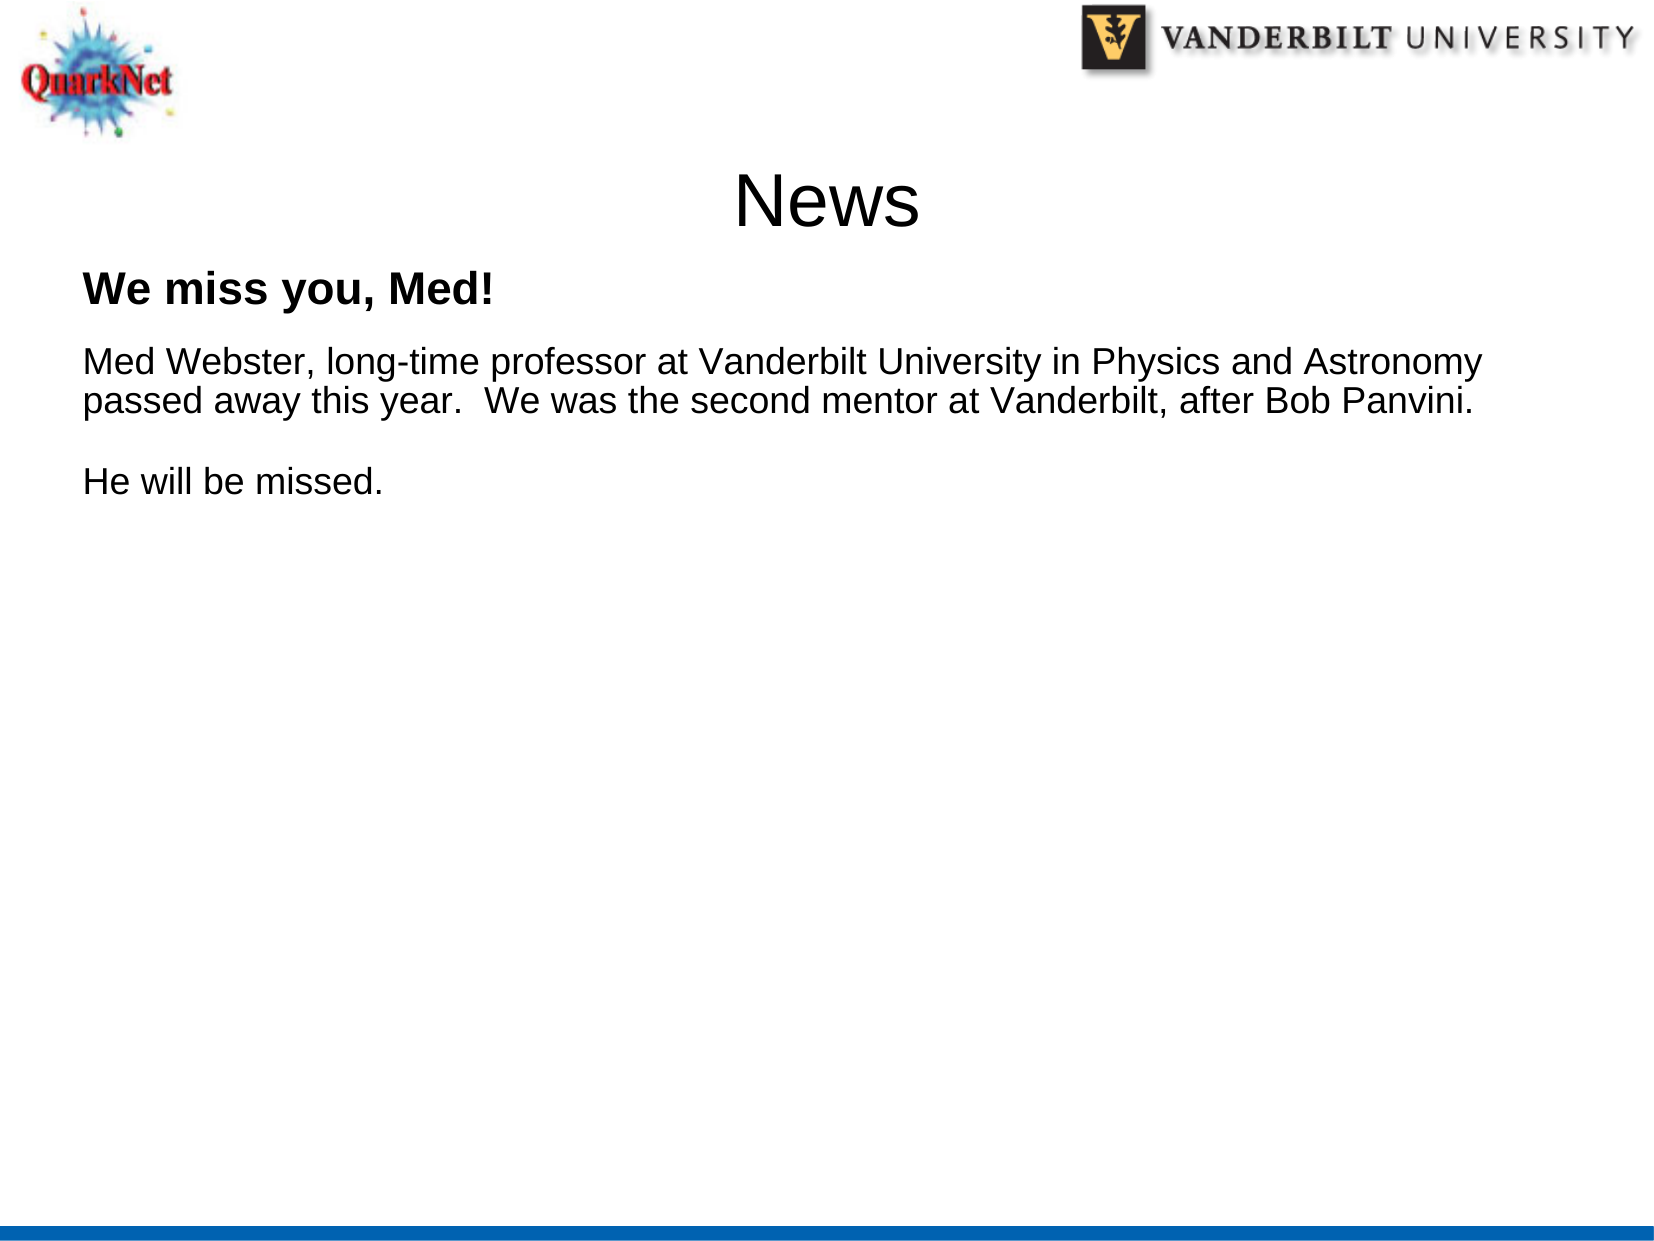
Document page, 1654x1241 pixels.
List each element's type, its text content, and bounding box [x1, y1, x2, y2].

list We miss you, Med! Med Webster, long-time professor at Vanderbilt University in Physics and Astronomy passed away this year. We was the second mentor at Vanderbilt, after Bob Panvini. He will be missed. [82, 266, 1571, 1021]
title News [121, 118, 1534, 266]
picture [1078, 1, 1649, 85]
picture [4, 1, 188, 152]
